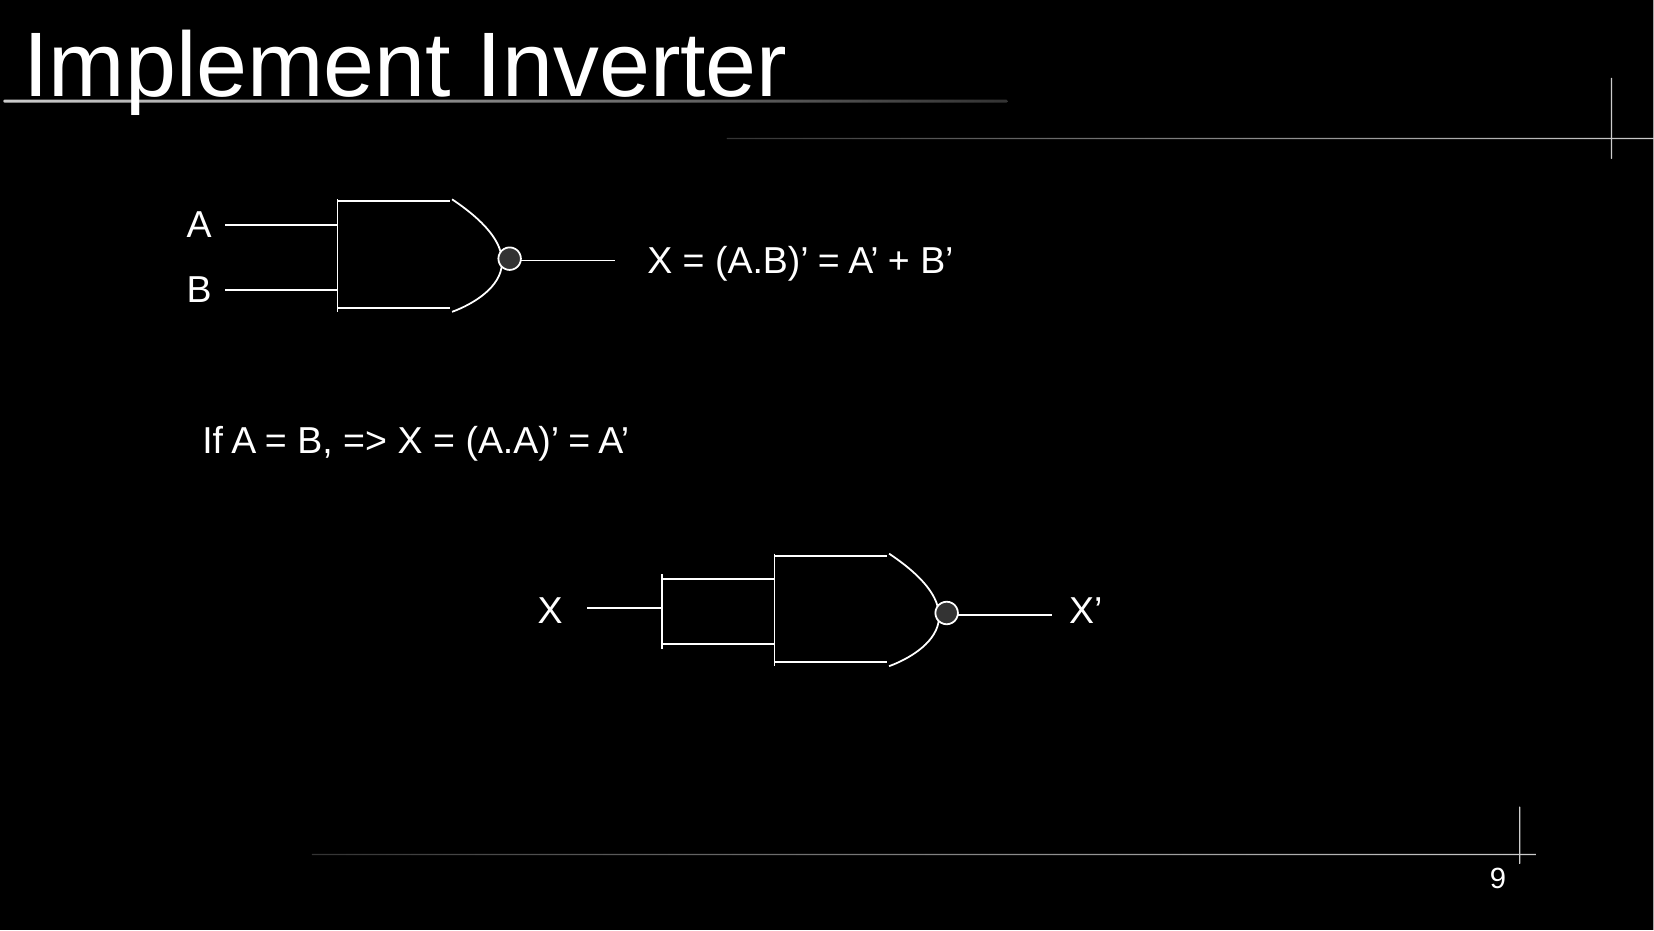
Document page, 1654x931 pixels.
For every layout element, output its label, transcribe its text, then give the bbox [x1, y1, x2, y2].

text_box B [171, 261, 227, 319]
text_box X = (A.B)’ = A’ + B’ [632, 231, 969, 289]
title Implement Inverter [23, 11, 1589, 119]
text_box If A = B, => X = (A.A)’ = A’ [187, 412, 644, 470]
text_box A [171, 196, 227, 254]
text_box [935, 601, 958, 625]
text_box [498, 247, 521, 270]
text_box X [522, 582, 578, 640]
text_box X’ [1054, 582, 1126, 682]
